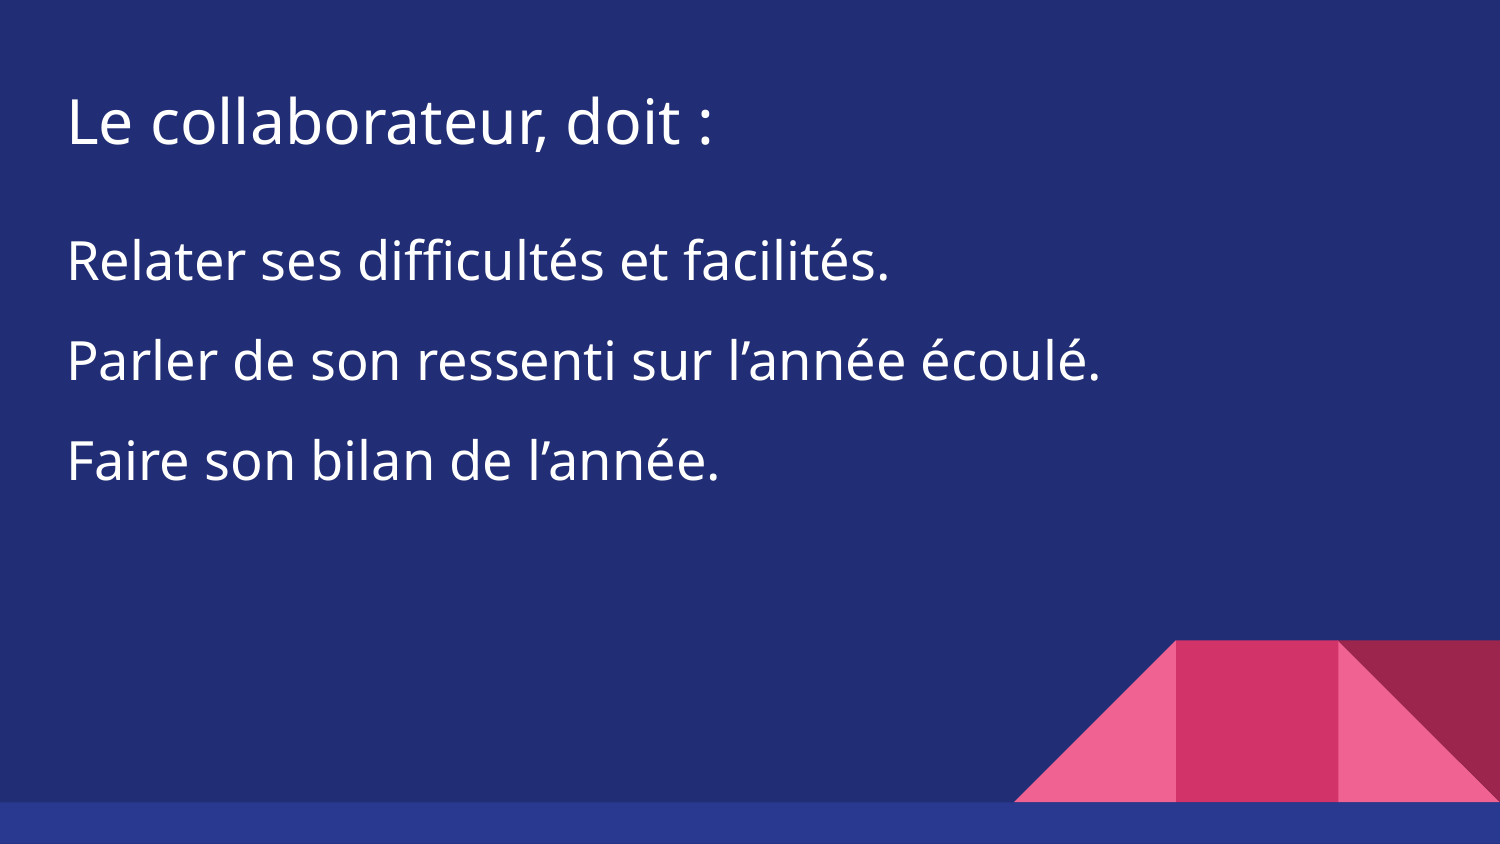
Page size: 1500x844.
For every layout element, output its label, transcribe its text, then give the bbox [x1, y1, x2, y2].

list Relater ses difficultés et facilités. Parler de son ressenti sur l’année écoulé. Faire son bilan de l’année. [51, 201, 1449, 750]
title Le collaborateur, doit : [51, 67, 1449, 167]
